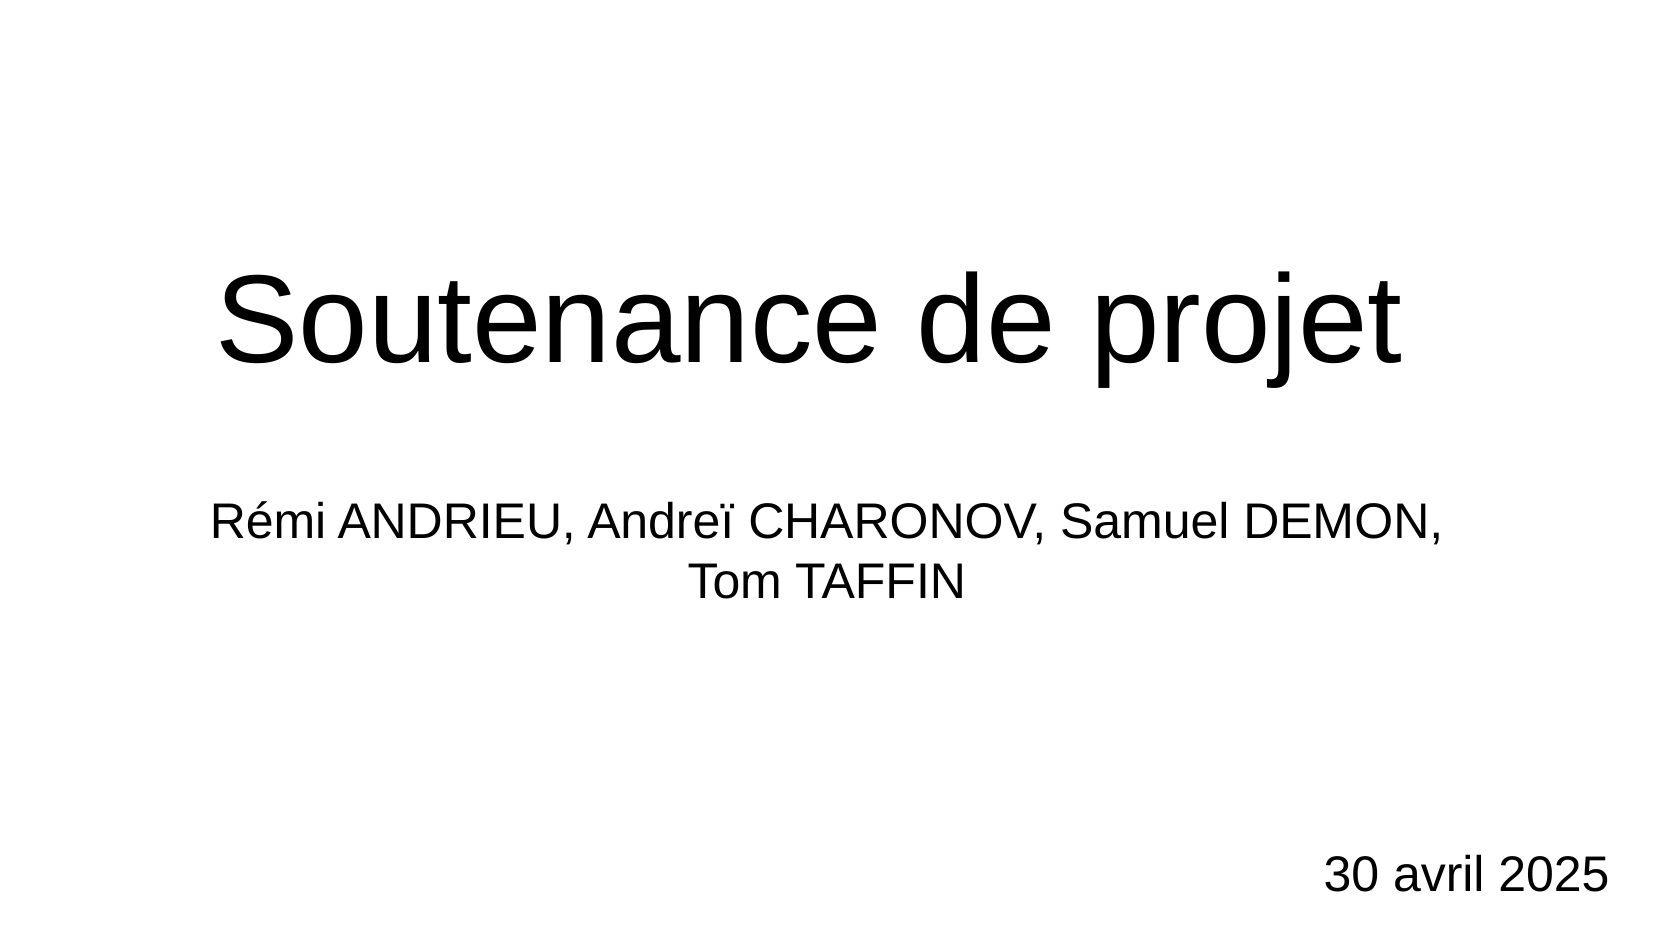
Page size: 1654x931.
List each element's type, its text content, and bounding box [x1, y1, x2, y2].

text_box 30 avril 2025 [1314, 841, 1619, 906]
title Soutenance de projet [206, 237, 1447, 385]
subtitle Rémi ANDRIEU, Andreï CHARONOV, Samuel DEMON, Tom TAFFIN [206, 488, 1447, 635]
